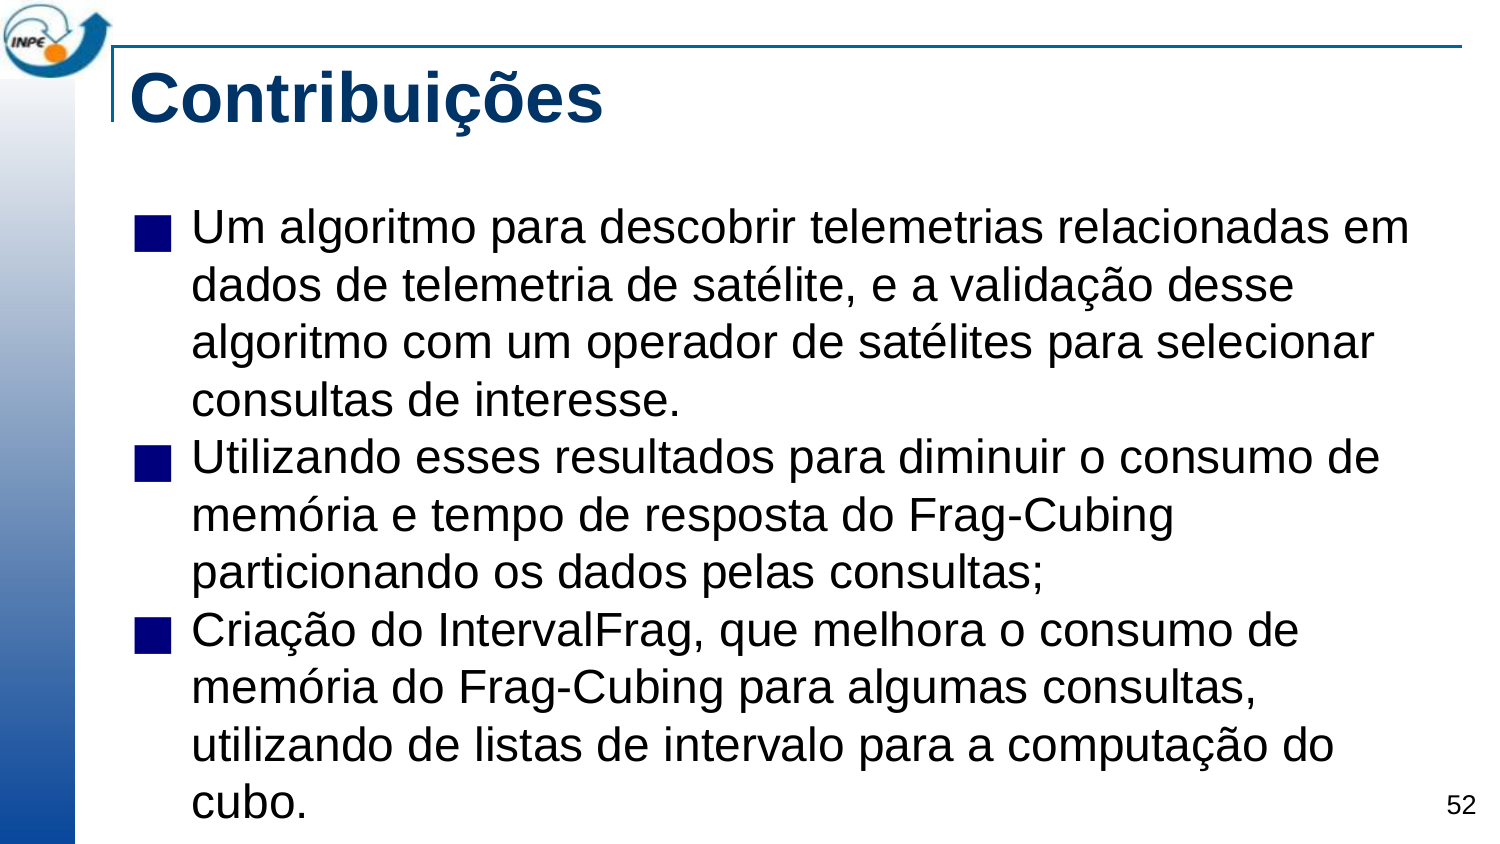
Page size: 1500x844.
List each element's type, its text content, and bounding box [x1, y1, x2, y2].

list Um algoritmo para descobrir telemetrias relacionadas em dados de telemetria de satélite, e a validação desse algoritmo com um operador de satélites para selecionar consultas de interesse. Utilizando esses resultados para diminuir o consumo de memória e tempo de resposta do Frag-Cubing particionando os dados pelas consultas; Criação do IntervalFrag, que melhora o consumo de memória do Frag-Cubing para algumas consultas, utilizando de listas de intervalo para a computação do cubo. [99, 187, 1450, 769]
slide_number <number> [1403, 779, 1494, 844]
title Contribuições [112, 46, 1450, 141]
picture [0, 0, 113, 79]
